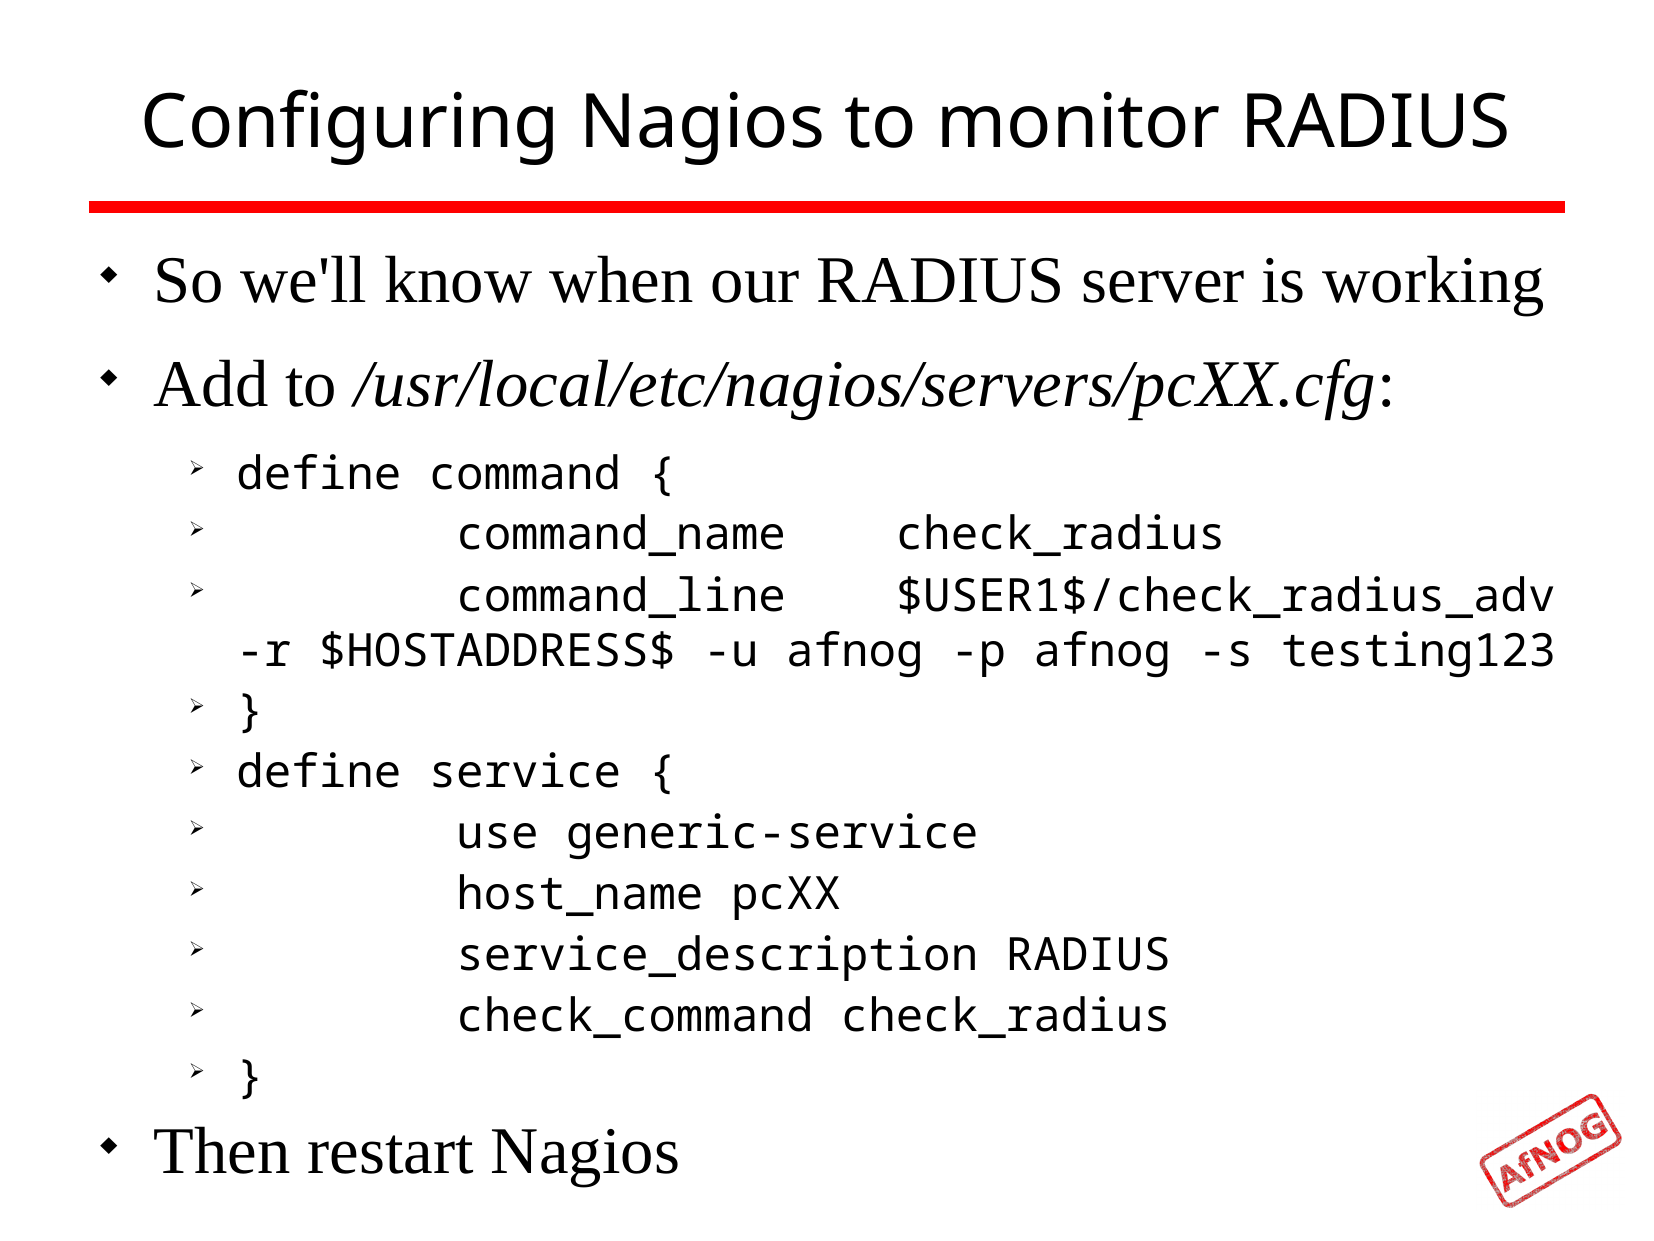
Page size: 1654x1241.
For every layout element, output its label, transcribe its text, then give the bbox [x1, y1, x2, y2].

list So we'll know when our RADIUS server is working Add to /usr/local/etc/nagios/servers/pcXX.cfg: define command { command_name check_radius command_line $USER1$/check_radius_adv -r $HOSTADDRESS$ -u afnog -p afnog -s testing123 } define service { use generic-service host_name pcXX service_description RADIUS check_command check_radius } Then restart Nagios [82, 236, 1571, 1188]
picture [1476, 1090, 1625, 1211]
title Configuring Nagios to monitor RADIUS [82, 29, 1571, 207]
